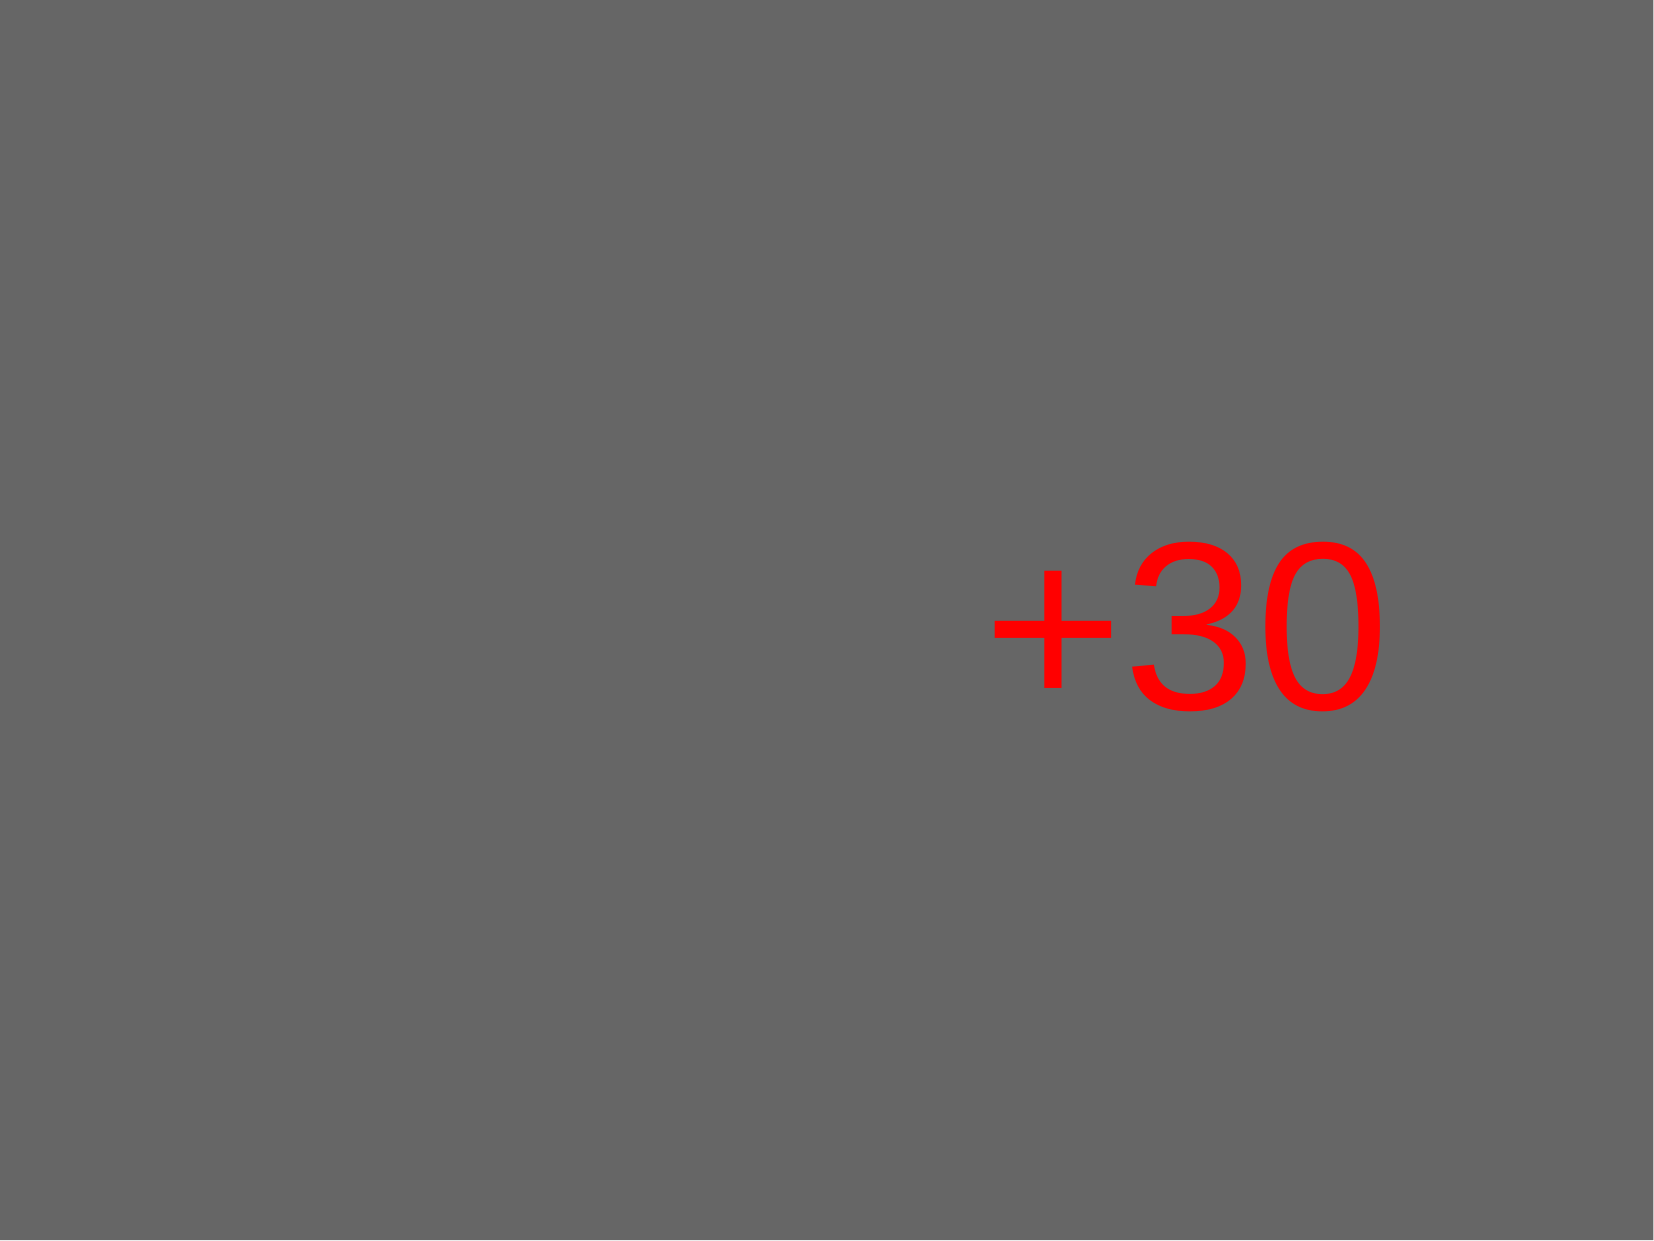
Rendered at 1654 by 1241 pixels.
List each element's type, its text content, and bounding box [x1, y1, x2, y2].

text_box [0, 0, 1654, 1241]
text_box +30 [968, 485, 1560, 768]
